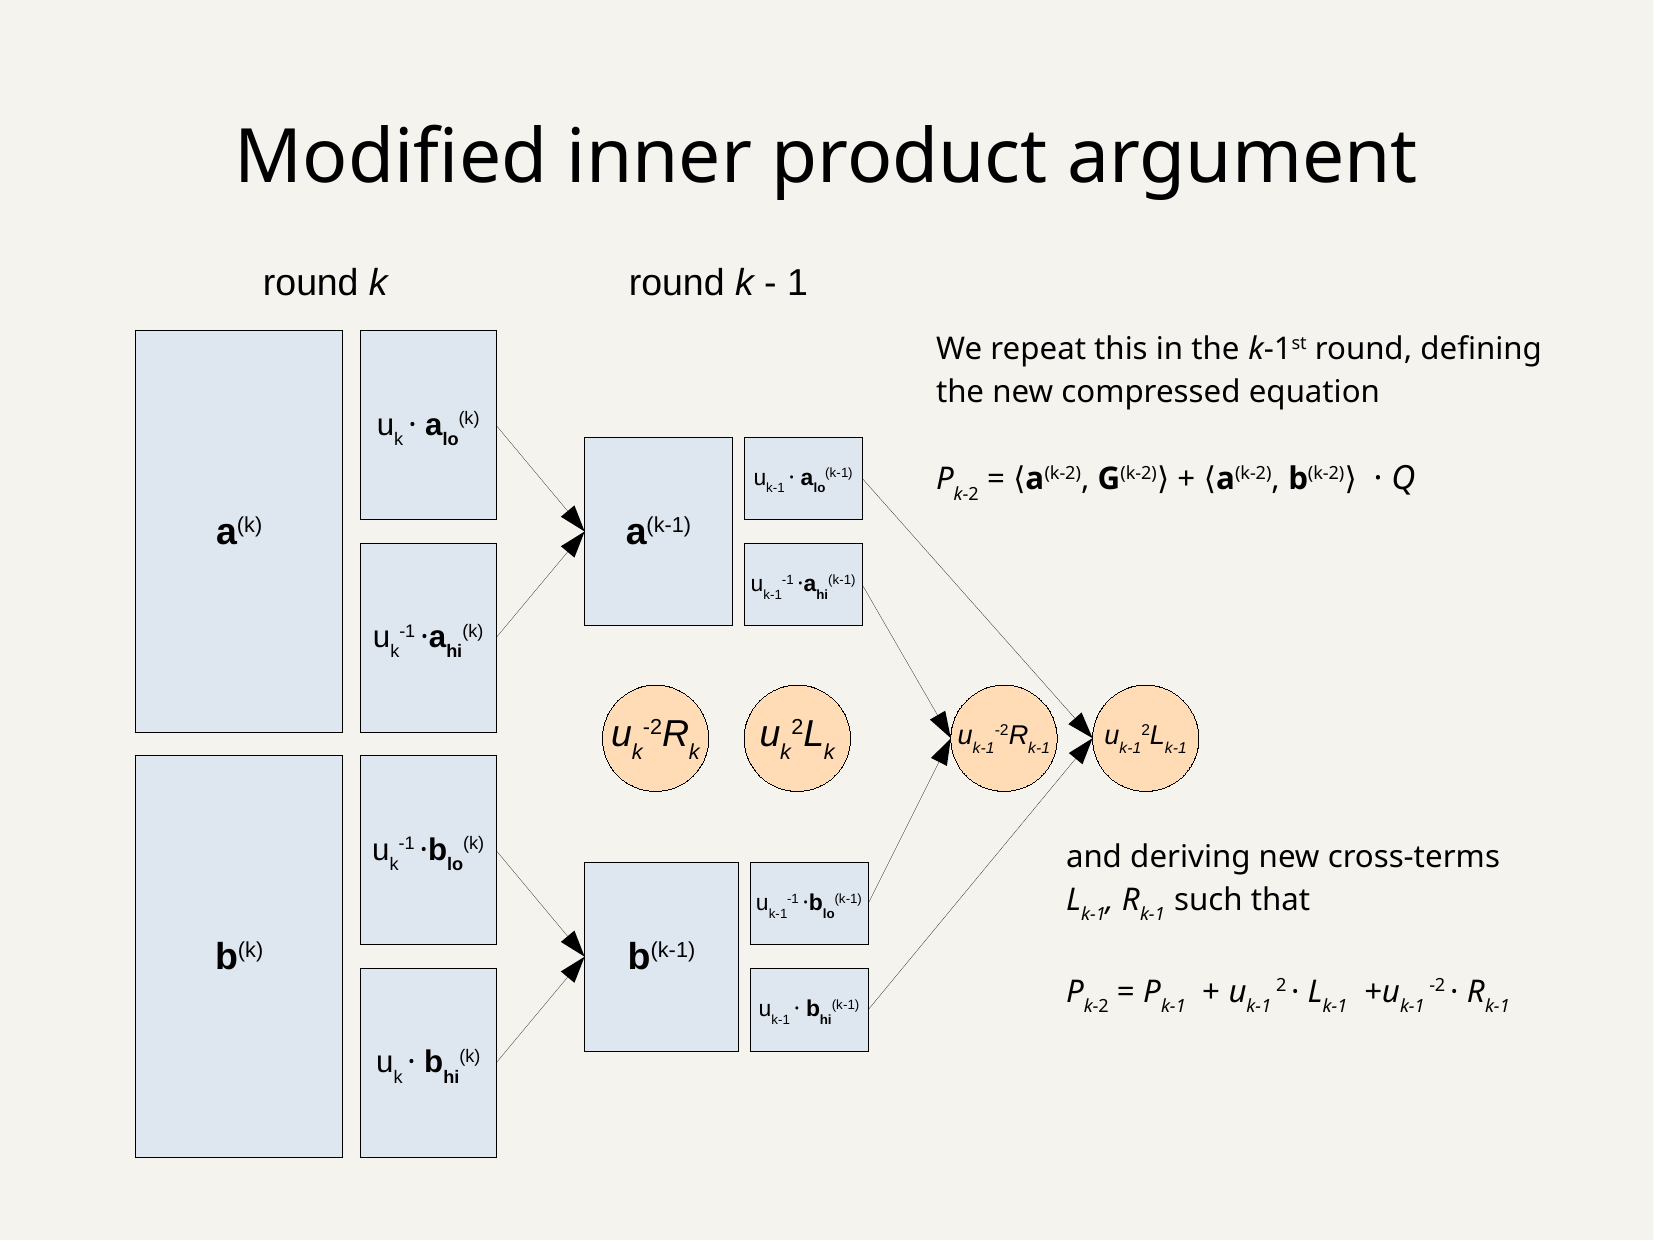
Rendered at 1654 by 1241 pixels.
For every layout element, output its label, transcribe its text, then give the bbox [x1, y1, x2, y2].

text_box round k [248, 253, 403, 311]
text_box b(k) [135, 755, 343, 1158]
text_box uk-12Lk-1 [1092, 685, 1199, 792]
text_box uk-1 ·blo(k) [360, 755, 497, 945]
text_box uk-1 · bhi(k-1) [750, 968, 869, 1052]
text_box a(k) [135, 330, 343, 733]
text_box uk-1-2Rk-1 [950, 685, 1058, 792]
text_box and deriving new cross-terms Lk-1, Rk-1 such that Pk-2 = Pk-1 + uk-1 2 · Lk-1 +uk-1 -2 · Rk-1 [1051, 826, 1619, 1052]
text_box uk · alo(k) [360, 330, 497, 520]
title Modified inner product argument [82, 49, 1571, 257]
text_box uk-2Rk [602, 685, 709, 792]
text_box round k - 1 [614, 253, 823, 311]
text_box b(k-1) [584, 862, 739, 1052]
text_box uk-1-1 ·blo(k-1) [750, 862, 869, 945]
text_box uk-1 ·ahi(k) [360, 543, 497, 733]
text_box a(k-1) [584, 437, 733, 626]
text_box uk2Lk [744, 685, 851, 792]
text_box uk-1-1 ·ahi(k-1) [744, 543, 863, 626]
text_box uk-1 · alo(k-1) [744, 437, 863, 520]
text_box uk · bhi(k) [360, 968, 497, 1158]
text_box We repeat this in the k-1st round, defining the new compressed equation Pk-2 = ⟨a(k-2), G(k-2)⟩ + ⟨a(k-2), b(k-2)⟩ · Q [921, 318, 1595, 566]
